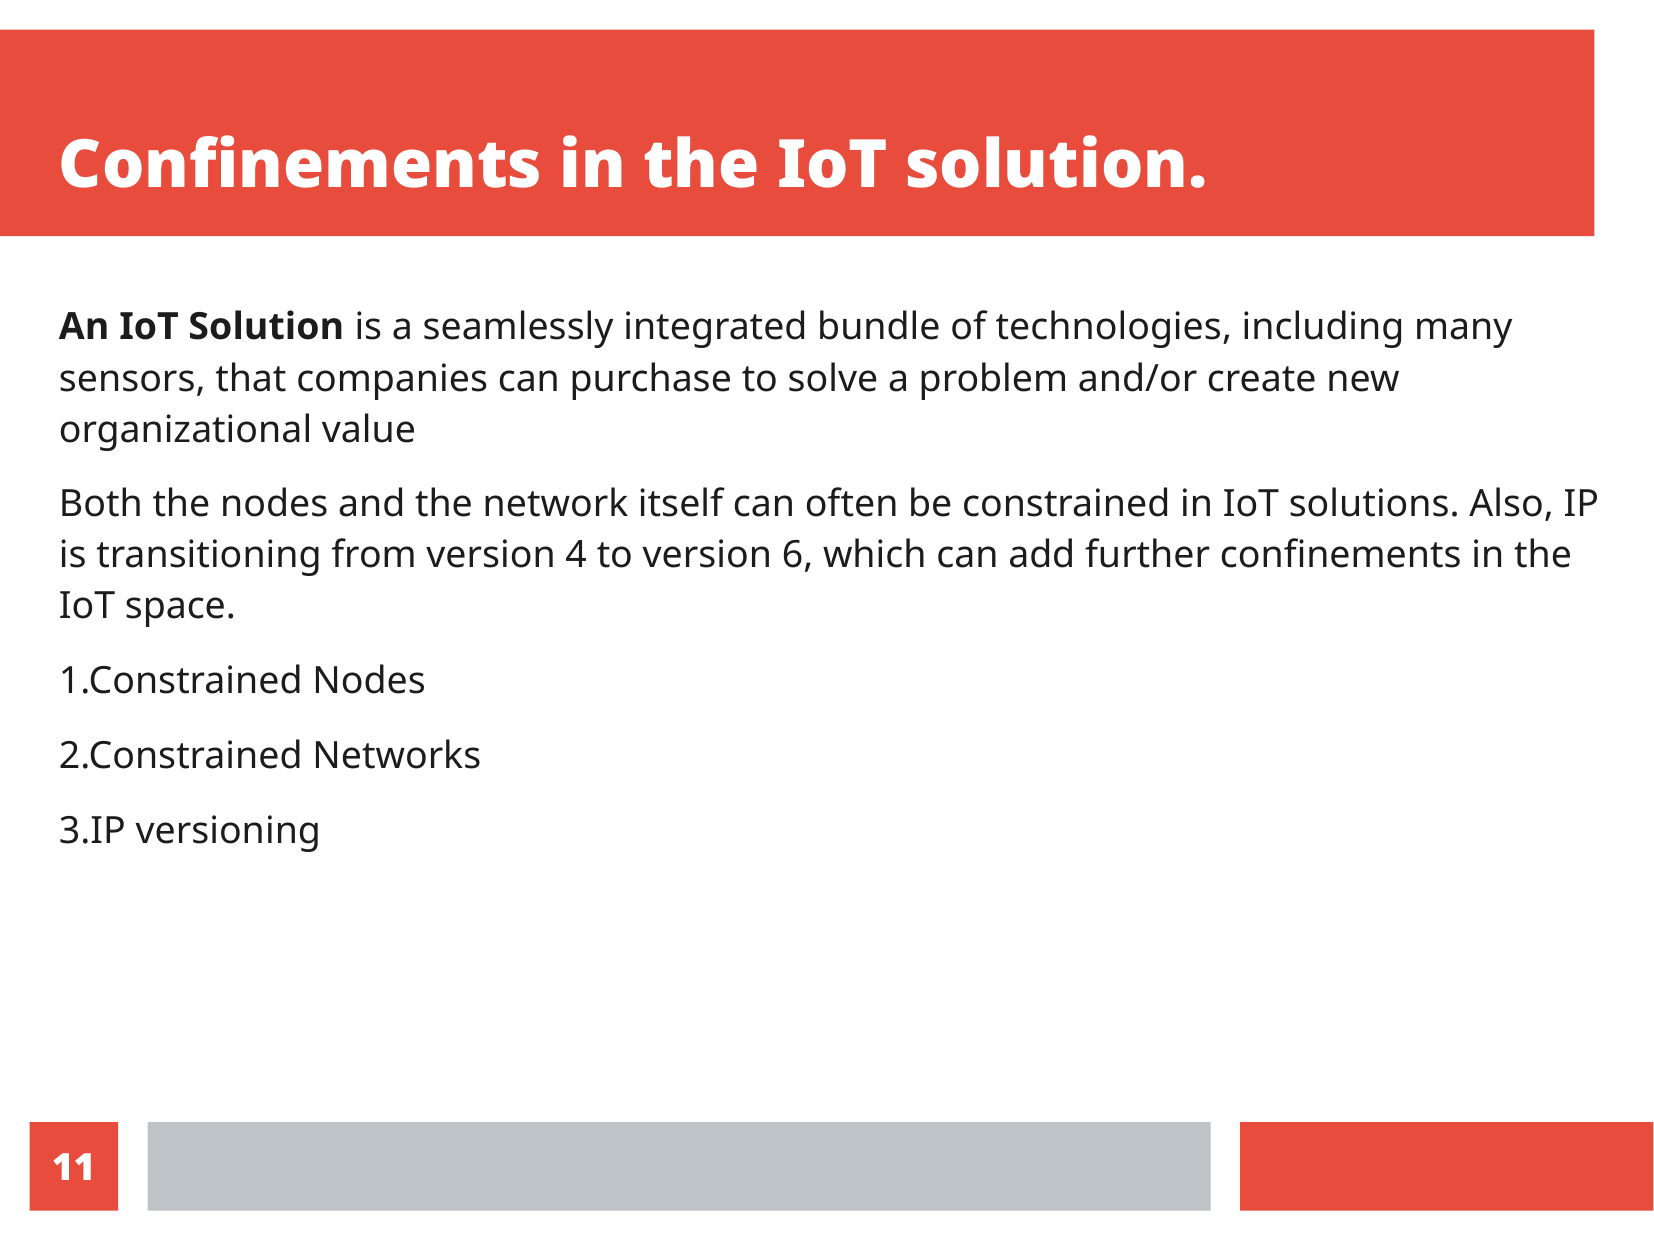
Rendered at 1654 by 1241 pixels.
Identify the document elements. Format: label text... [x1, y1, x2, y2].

list An IoT Solution is a seamlessly integrated bundle of technologies, including many sensors, that companies can purchase to solve a problem and/or create new organizational value Both the nodes and the network itself can often be constrained in IoT solutions. Also, IP is transitioning from version 4 to version 6, which can add further confinements in the IoT space. 1.Constrained Nodes 2.Constrained Networks 3.IP versioning [59, 300, 1606, 1093]
title Confinements in the IoT solution. [59, 59, 1595, 207]
